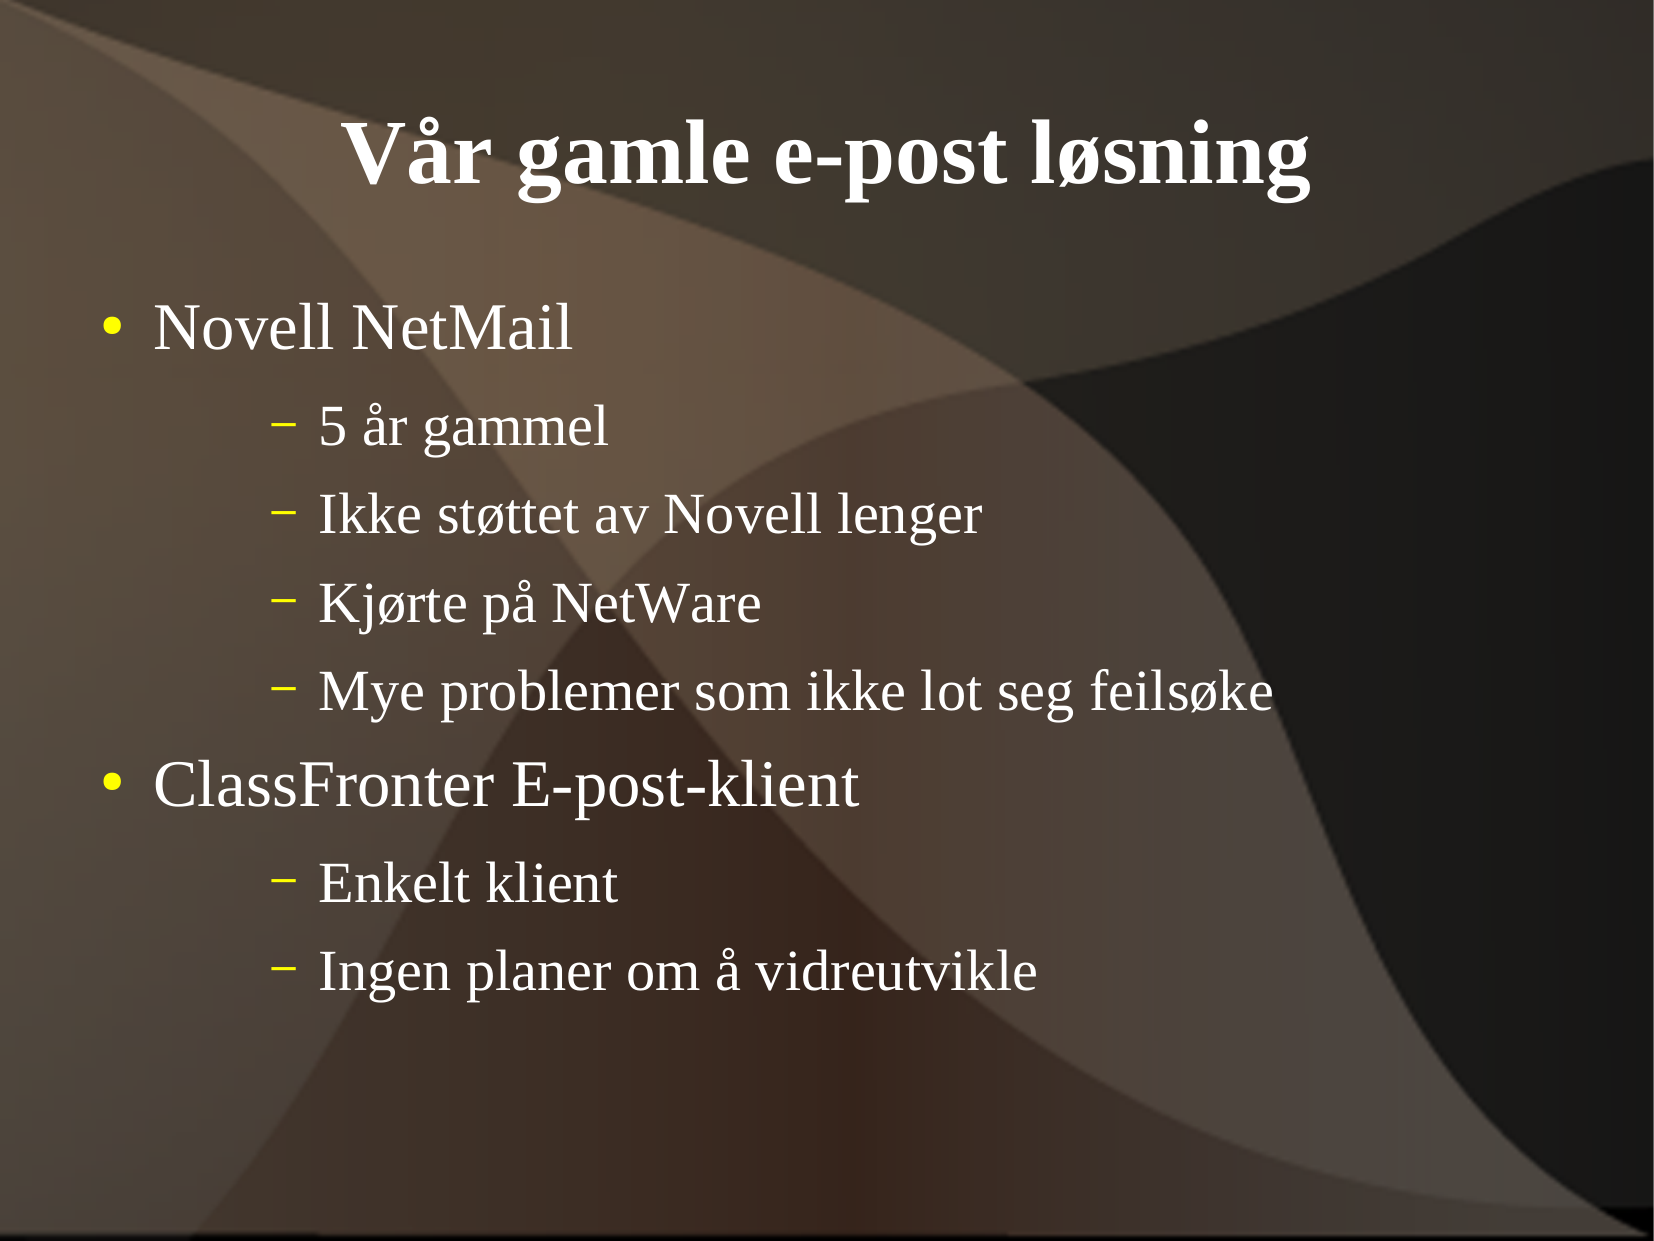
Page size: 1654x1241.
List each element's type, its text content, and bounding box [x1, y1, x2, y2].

picture [0, 0, 1654, 1241]
list Novell NetMail 5 år gammel Ikke støttet av Novell lenger Kjørte på NetWare Mye problemer som ikke lot seg feilsøke ClassFronter E-post-klient Enkelt klient Ingen planer om å vidreutvikle [82, 290, 1571, 1094]
title Vår gamle e-post løsning [82, 56, 1571, 250]
